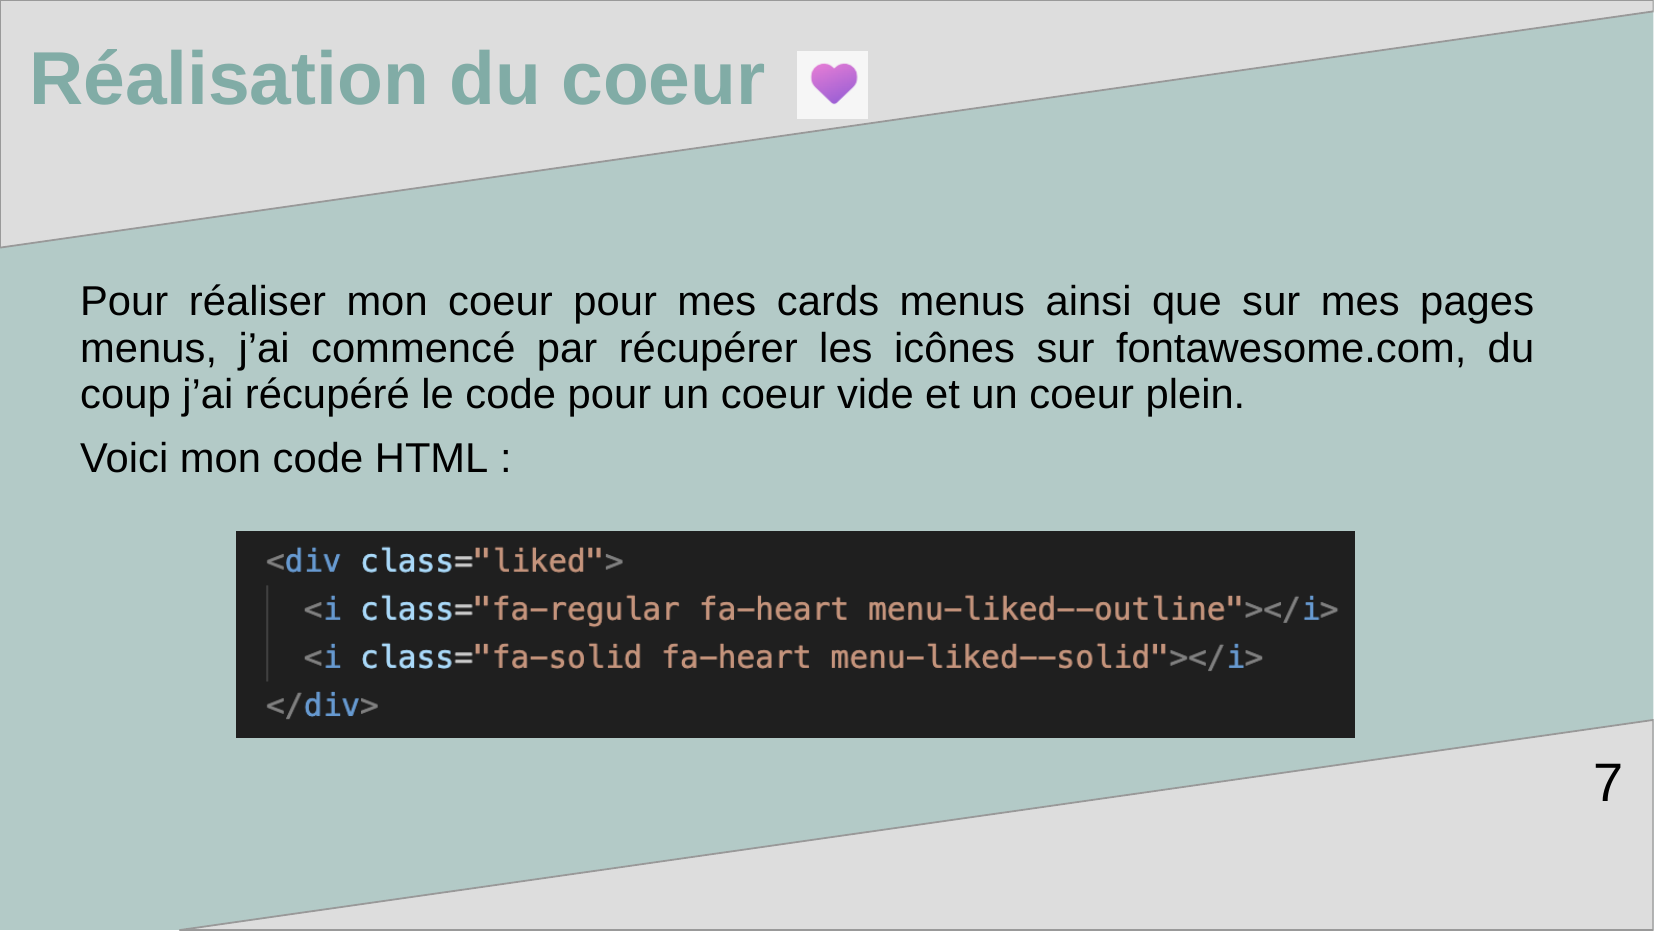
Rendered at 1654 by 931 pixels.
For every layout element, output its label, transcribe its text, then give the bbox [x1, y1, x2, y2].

picture [797, 51, 868, 119]
subtitle Pour réaliser mon coeur pour mes cards menus ainsi que sur mes pages menus, j’ai commencé par récupérer les icônes sur fontawesome.com, du coup j’ai récupéré le code pour un coeur vide et un coeur plein. Voici mon code HTML : [80, 110, 1536, 650]
picture [236, 650, 1355, 738]
title Réalisation du coeur [29, 0, 1506, 157]
